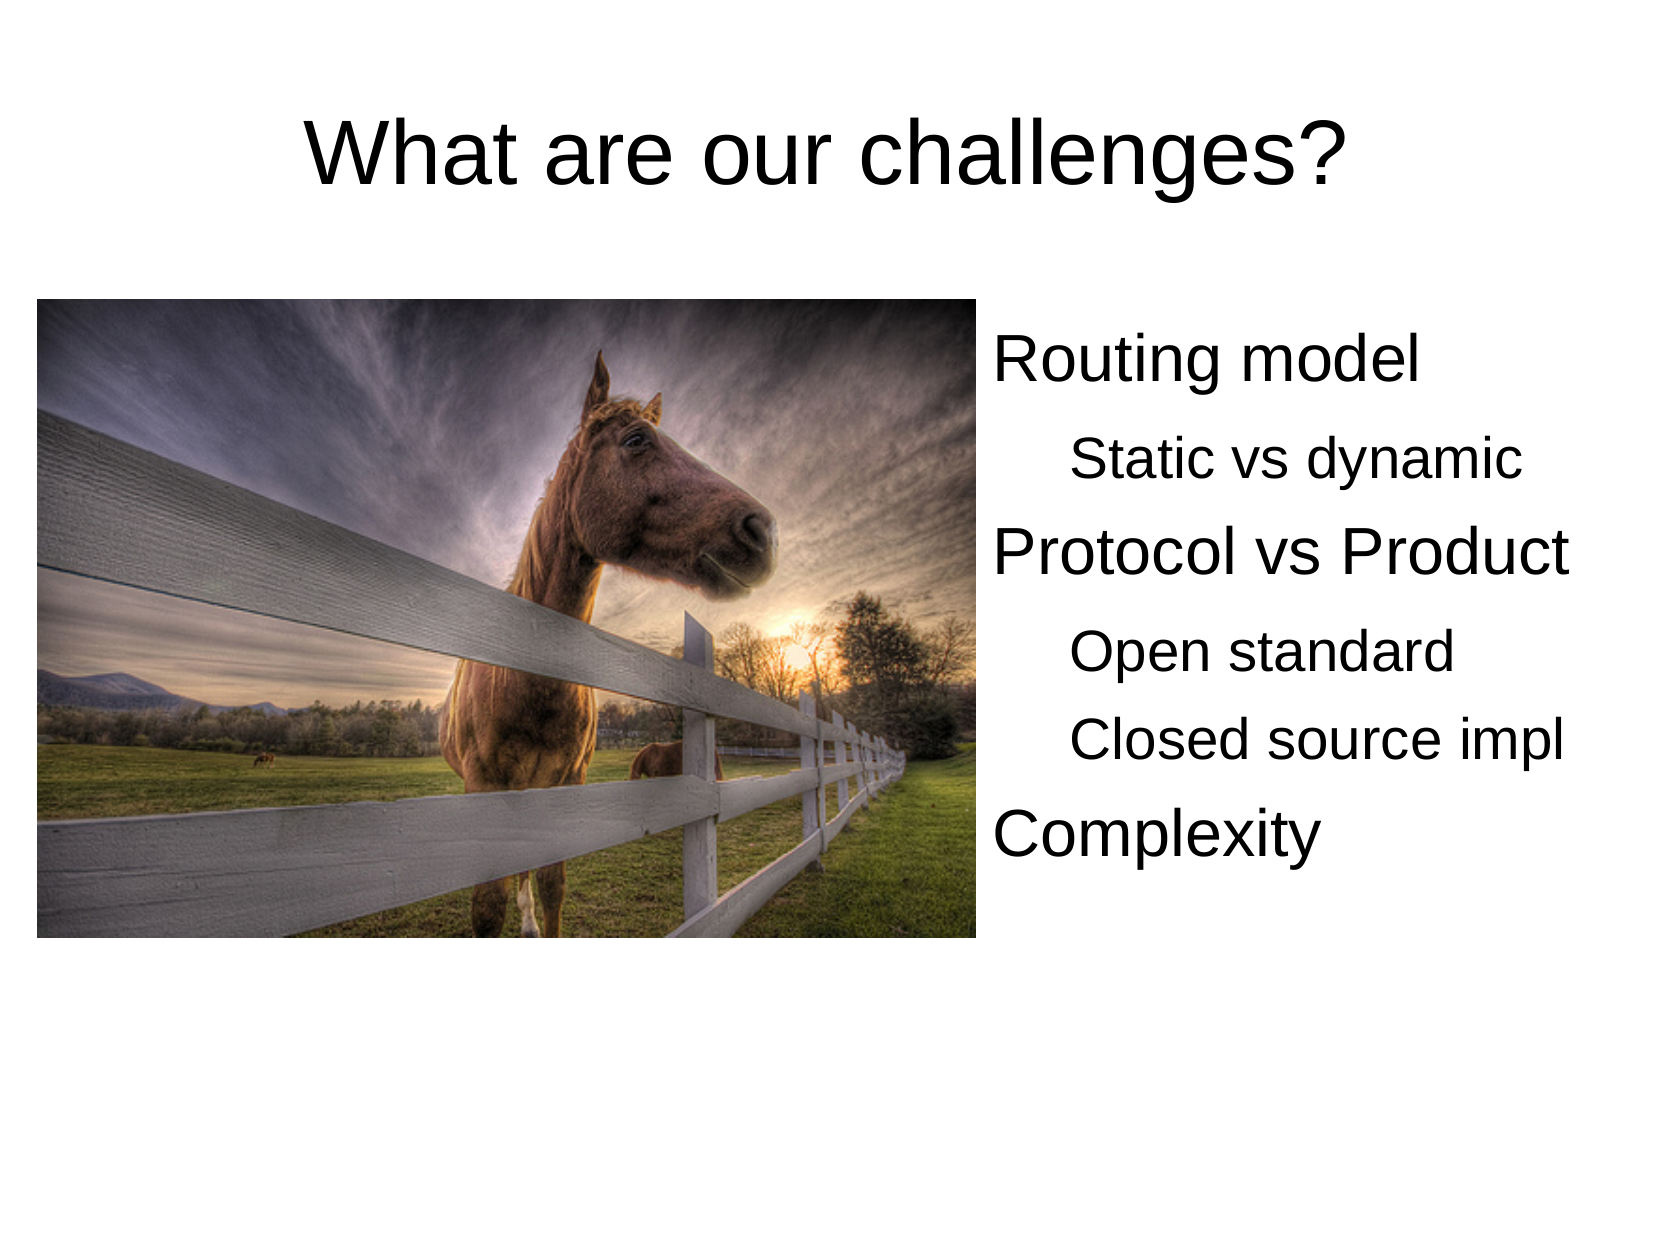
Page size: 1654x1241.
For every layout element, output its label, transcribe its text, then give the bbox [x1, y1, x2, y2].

picture [37, 299, 976, 938]
list Routing model Static vs dynamic Protocol vs Product Open standard Closed source impl Complexity [975, 321, 1654, 1126]
title What are our challenges? [82, 56, 1571, 250]
